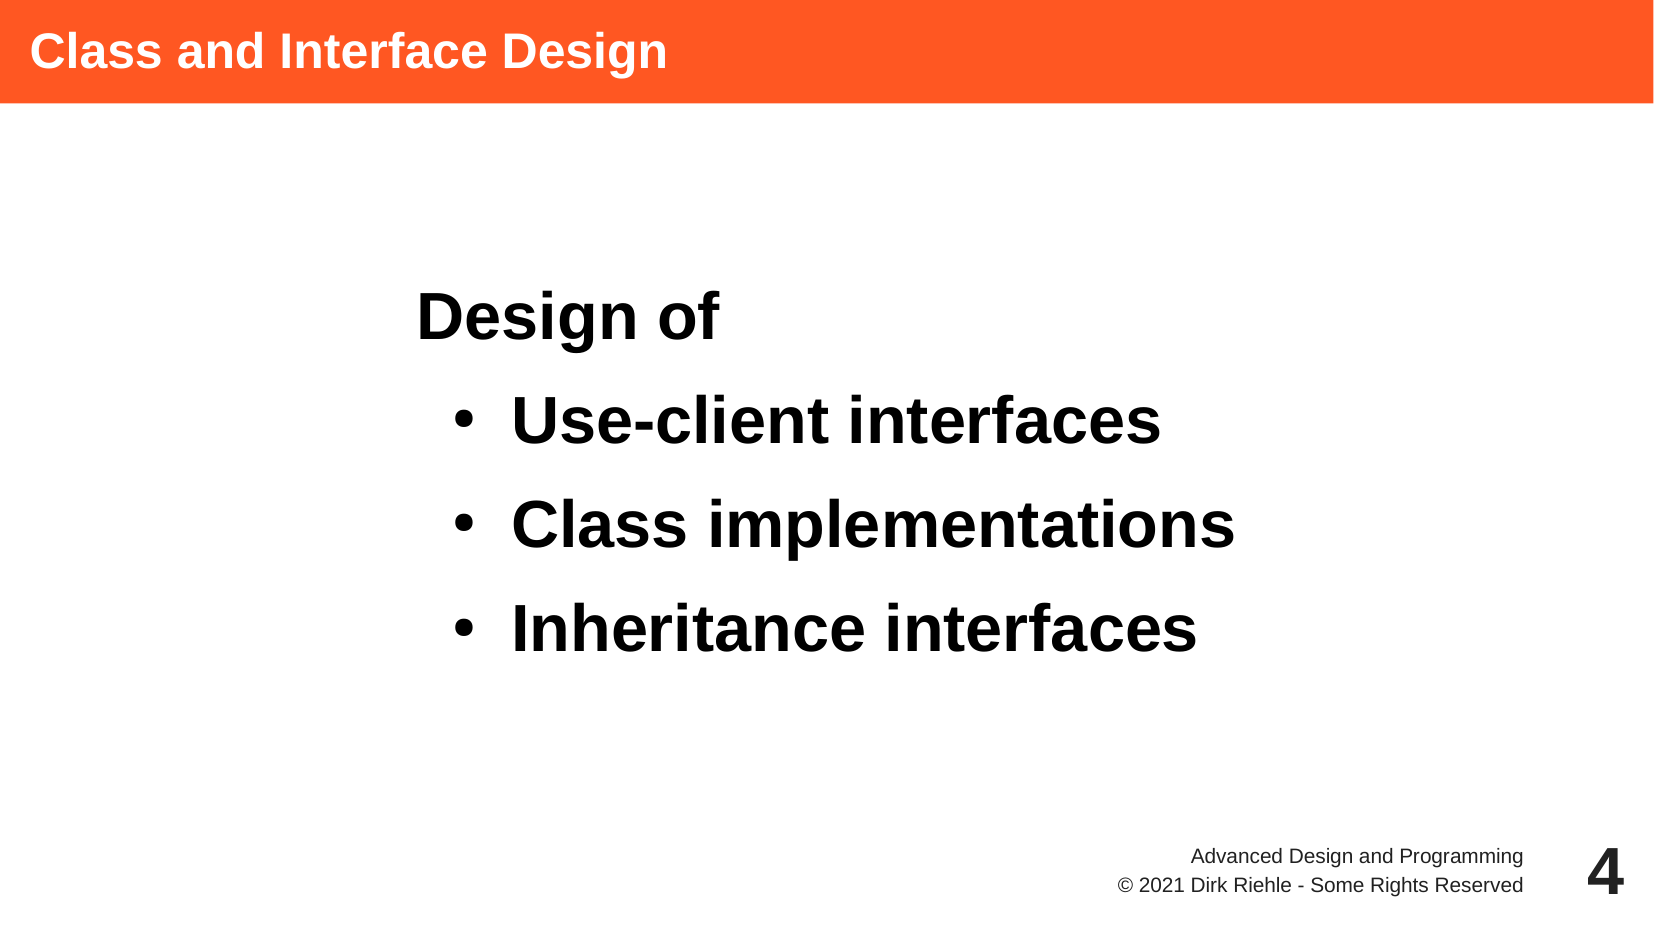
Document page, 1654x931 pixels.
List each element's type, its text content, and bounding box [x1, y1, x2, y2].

subtitle Design of Use-client interfaces Class implementations Inheritance interfaces [29, 132, 1625, 813]
title Class and Interface Design [0, 0, 1654, 104]
